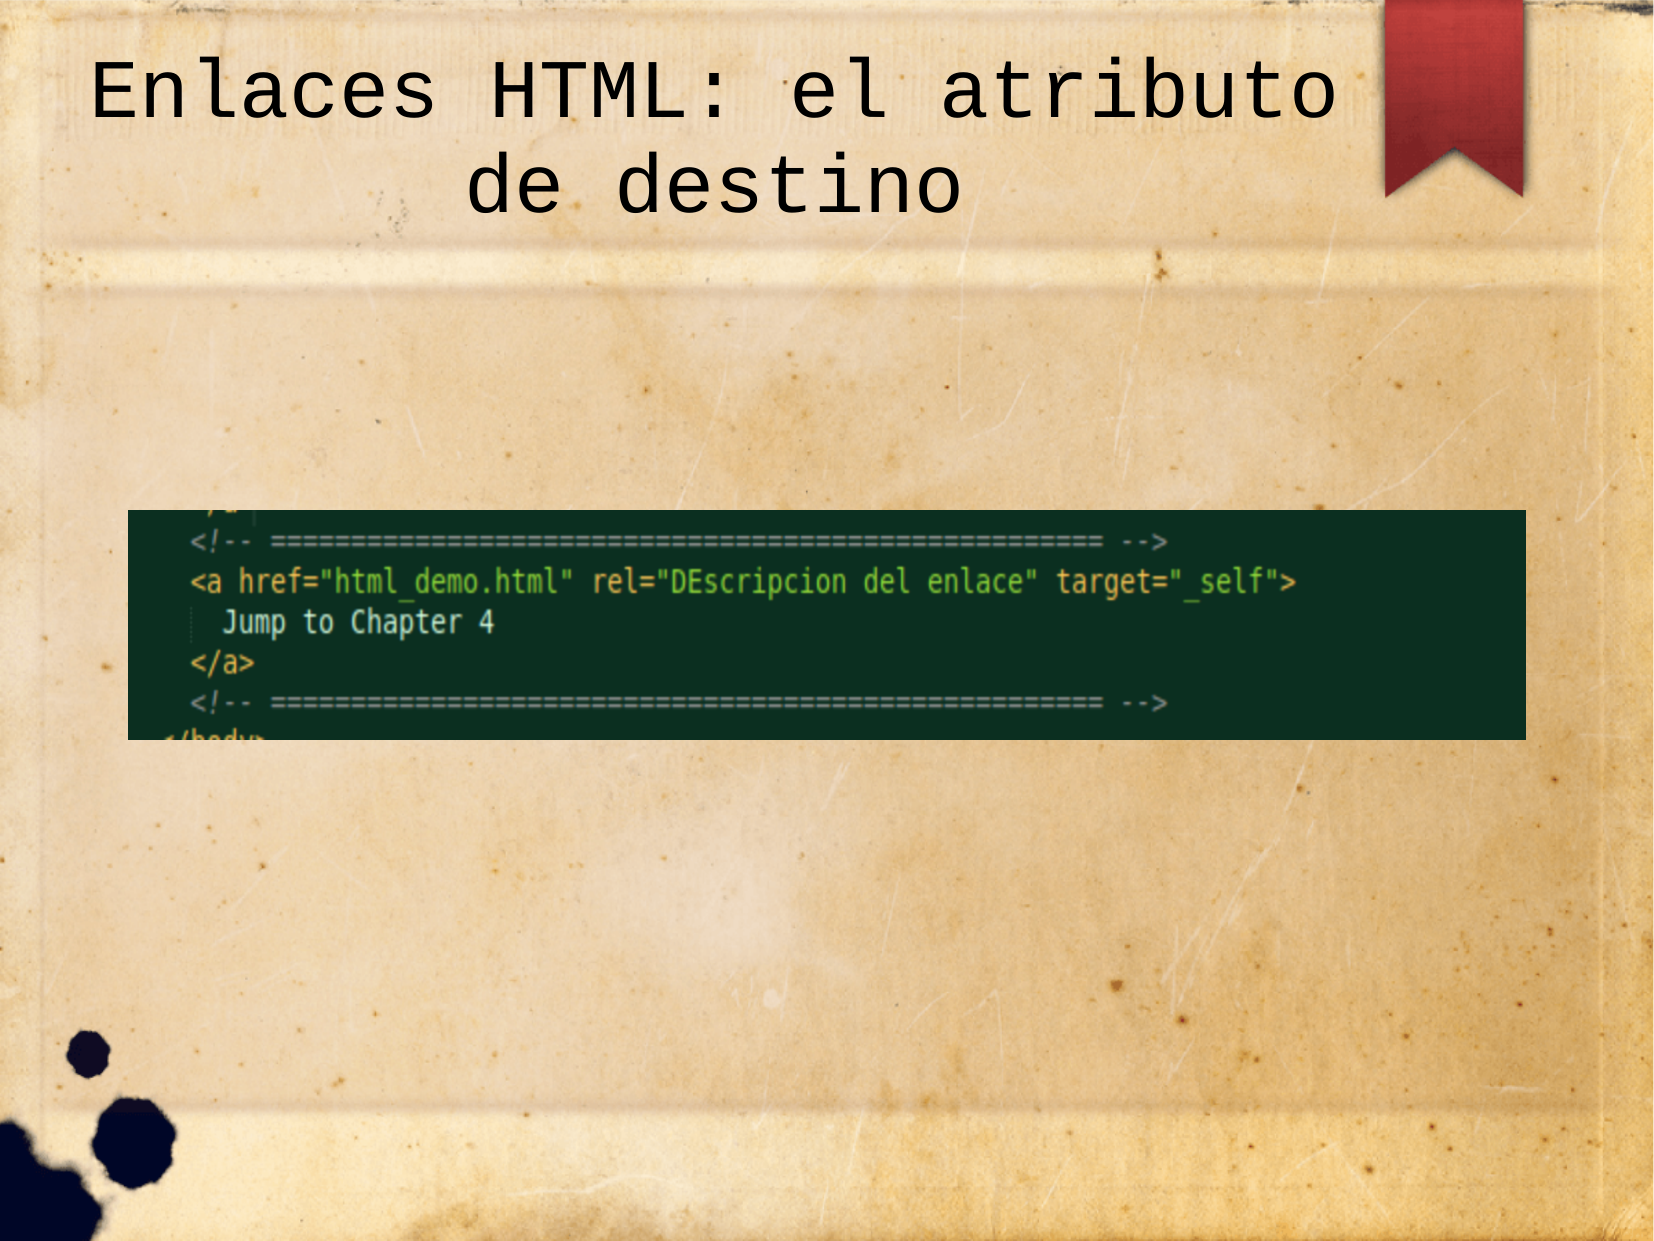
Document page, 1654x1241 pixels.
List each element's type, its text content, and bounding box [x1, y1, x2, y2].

title Enlaces HTML: el atributo de destino [82, 48, 1347, 238]
picture [0, 0, 1654, 1241]
